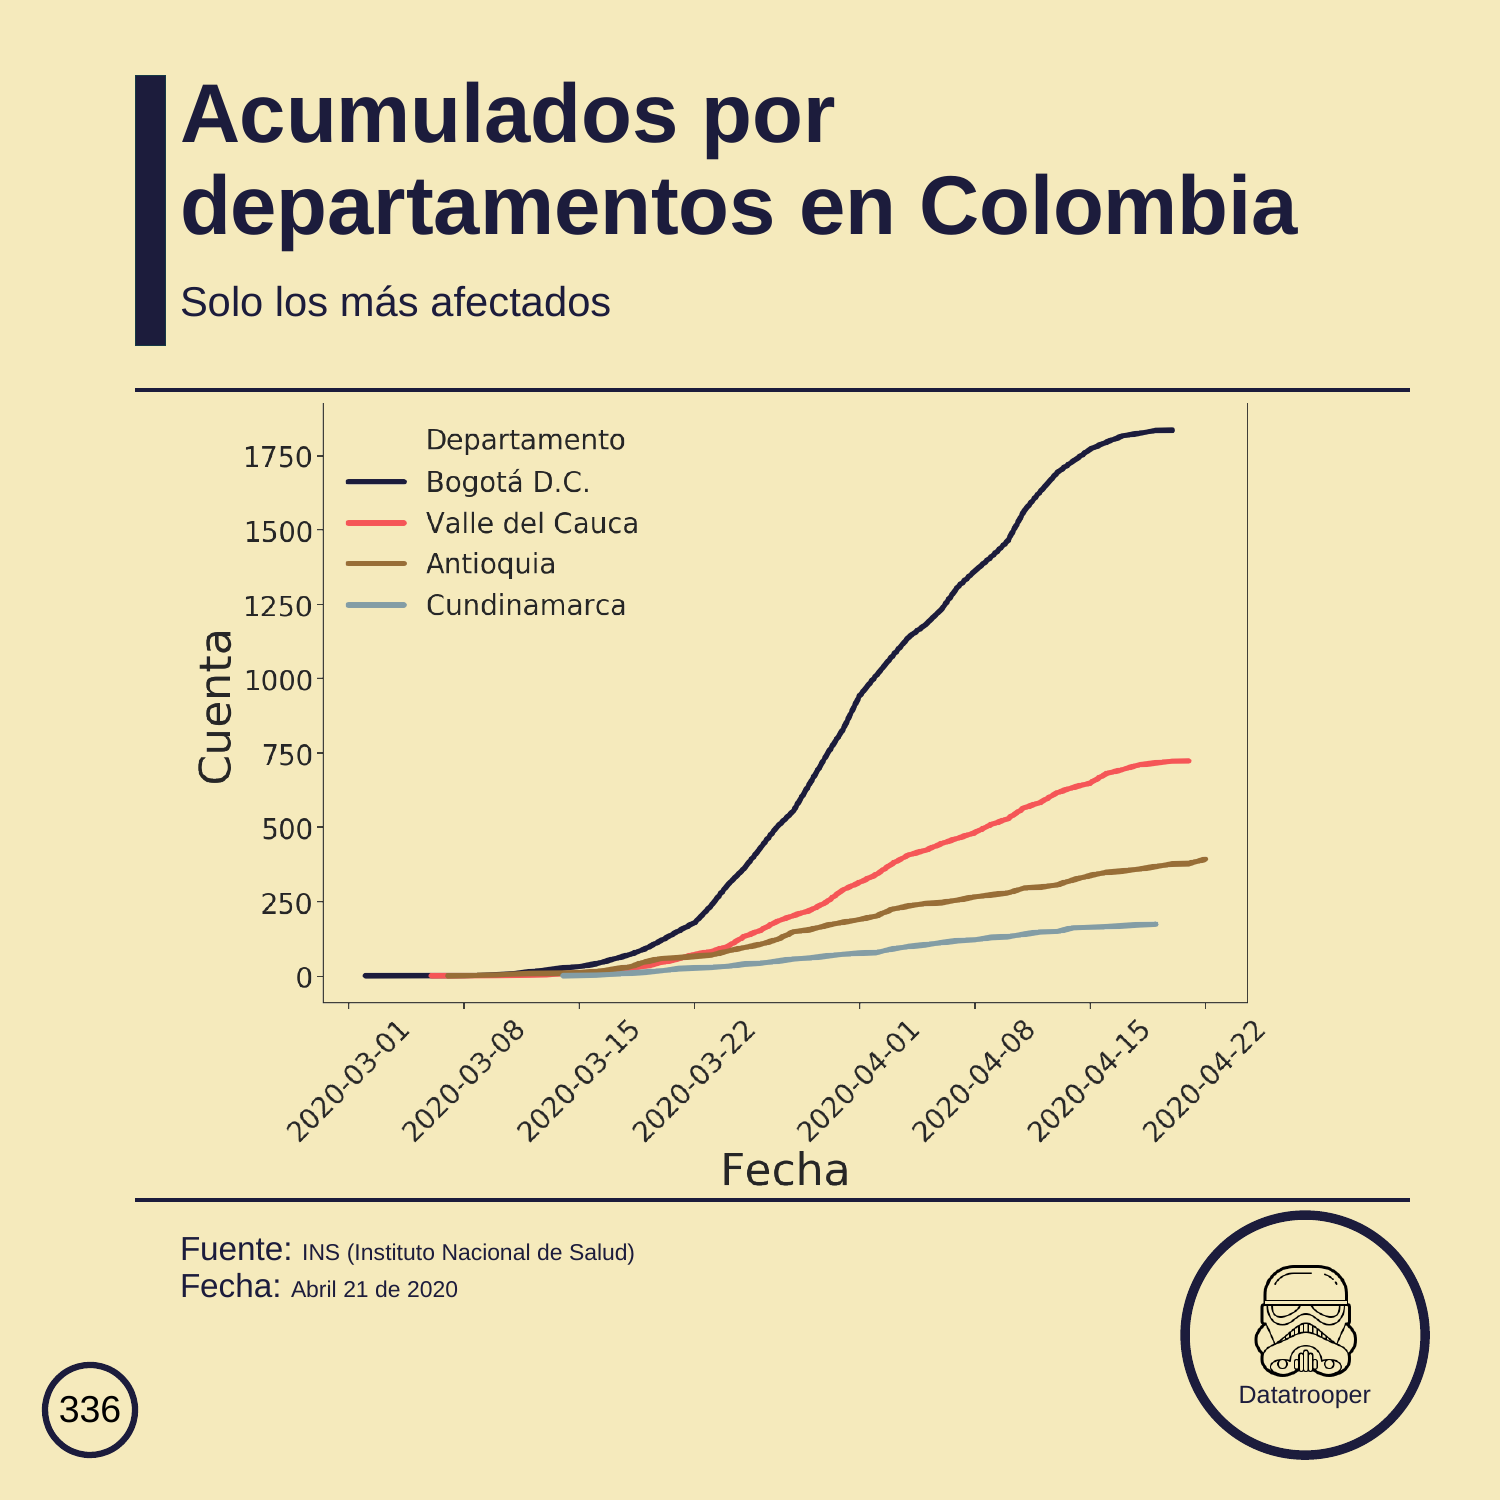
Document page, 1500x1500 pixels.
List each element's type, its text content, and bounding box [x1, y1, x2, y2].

title Fuente: INS (Instituto Nacional de Salud) Fecha: Abril 21 de 2020 [180, 1202, 1201, 1342]
text_box [135, 75, 166, 346]
text_box 336 [45, 1364, 136, 1456]
title Fuente: INS (Instituto Nacional de Salud) Fecha: Abril 21 de 2020 [180, 1193, 1201, 1198]
title Acumulados por departamentos en Colombia [180, 64, 1351, 254]
text_box Datatrooper [1230, 1379, 1381, 1411]
text_box [1185, 1215, 1426, 1456]
title Solo los más afectados [180, 254, 1351, 350]
picture [1230, 1245, 1381, 1379]
picture [195, 403, 1271, 1194]
